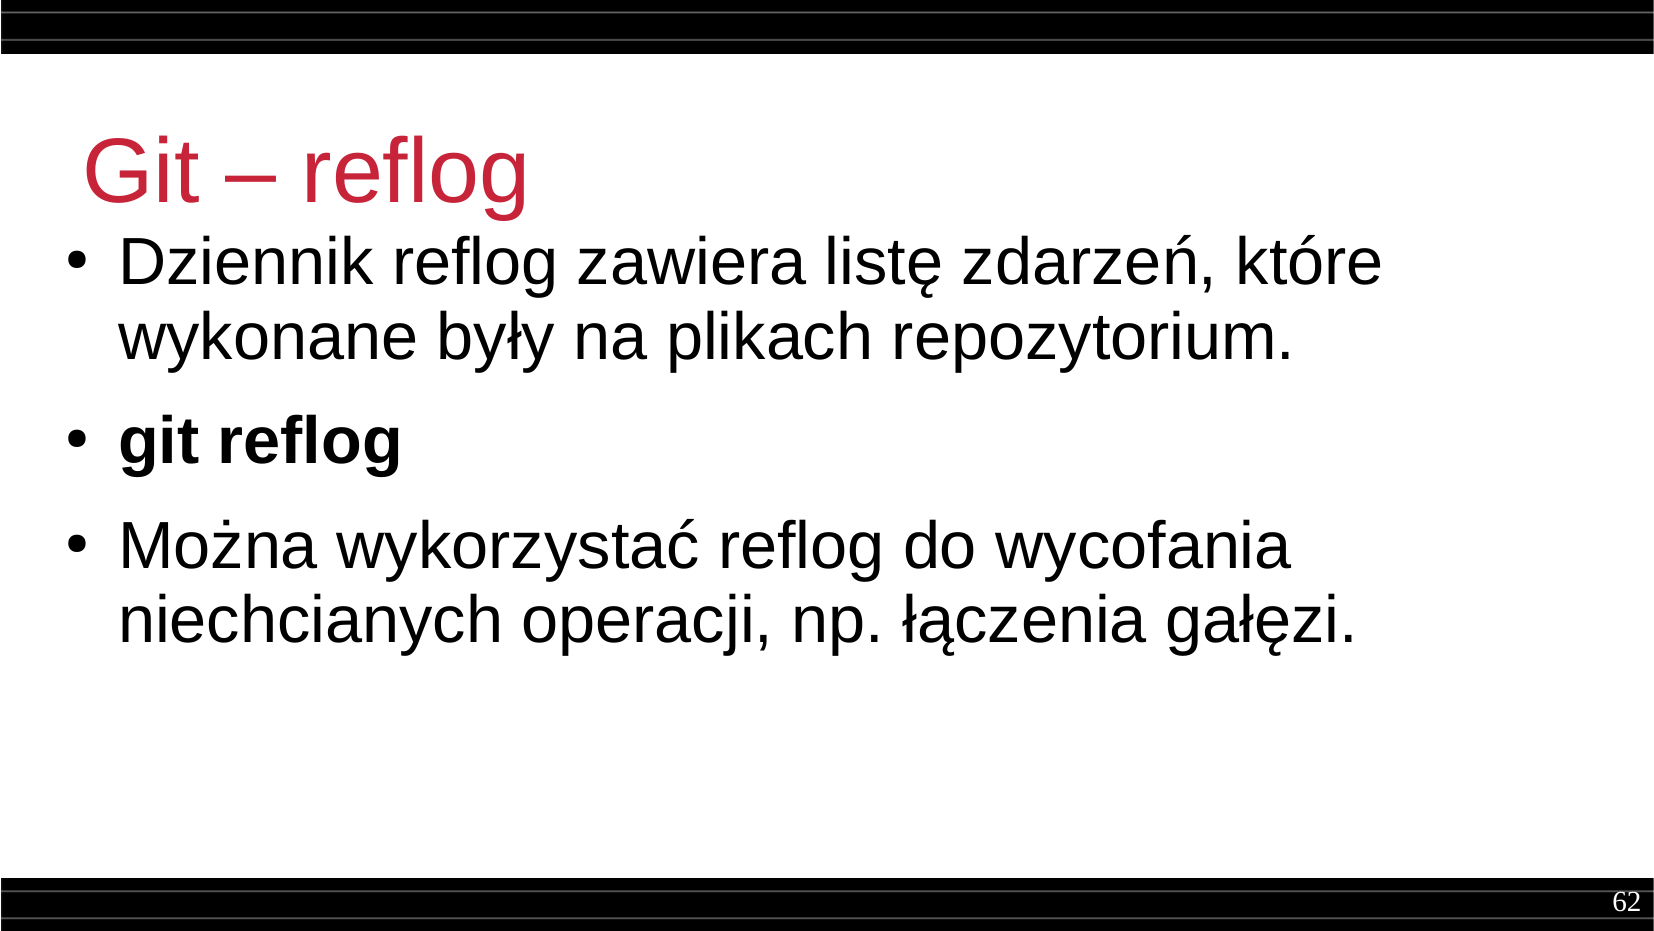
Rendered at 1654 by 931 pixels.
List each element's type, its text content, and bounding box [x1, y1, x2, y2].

list Dziennik reflog zawiera listę zdarzeń, które wykonane były na plikach repozytorium. git reflog Można wykorzystać reflog do wycofania niechcianych operacji, np. łączenia gałęzi. [47, 224, 1536, 804]
picture [1, 0, 1654, 54]
picture [1, 878, 1654, 931]
title Git – reflog [82, 92, 1571, 249]
